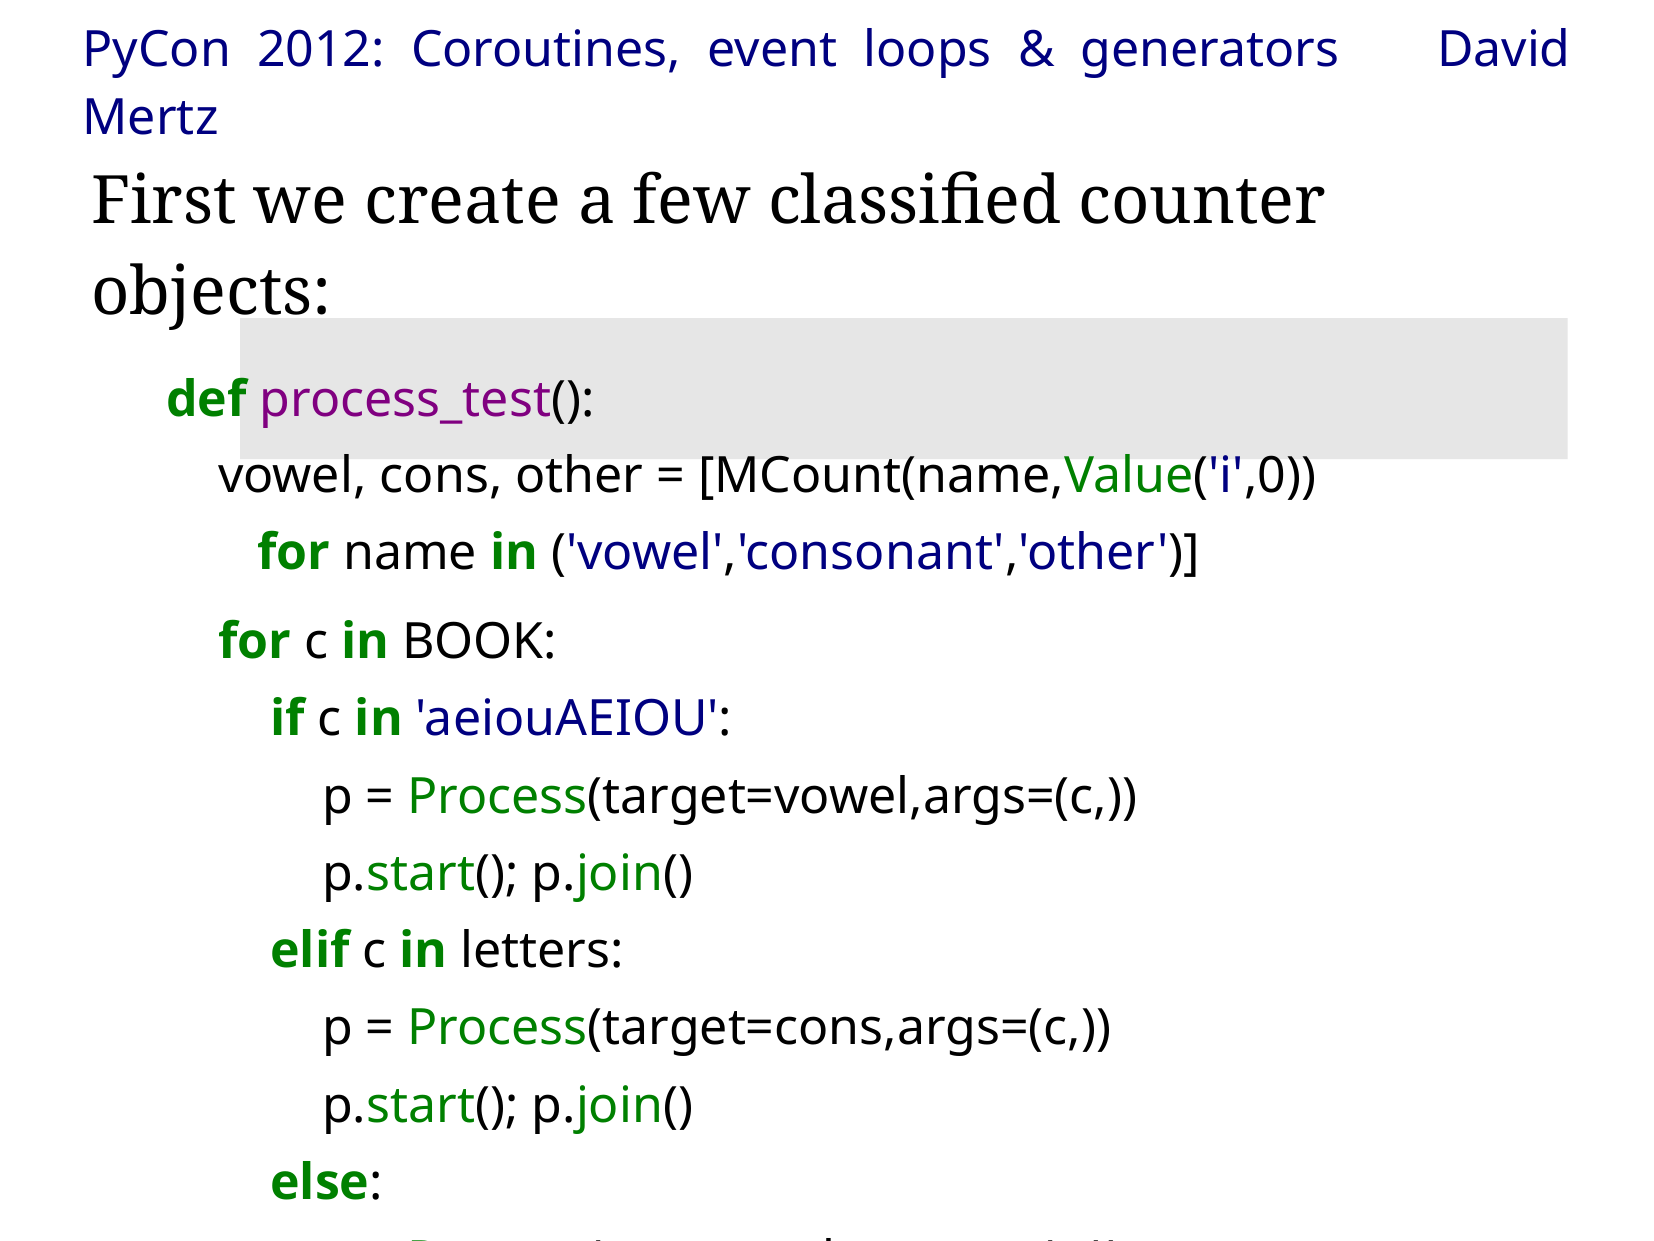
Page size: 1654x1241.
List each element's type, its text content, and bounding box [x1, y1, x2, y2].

text_box [1562, 318, 1568, 460]
title PyCon 2012: Coroutines, event loops & generators David Mertz [82, 49, 1571, 113]
list First we create a few classified counter objects: def process_test(): vowel, cons, other = [MCount(name,Value('i',0)) for name in ('vowel','consonant','other')] for c in BOOK: if c in 'aeiouAEIOU': p = Process(target=vowel,args=(c,)) p.start(); p.join() elif c in letters: p = Process(target=cons,args=(c,)) p.start(); p.join() else: p = Process(target=other,args=(c,)) p.start(); p.join() return LetterTypes(vowel, cons, other) [91, 152, 1562, 1115]
